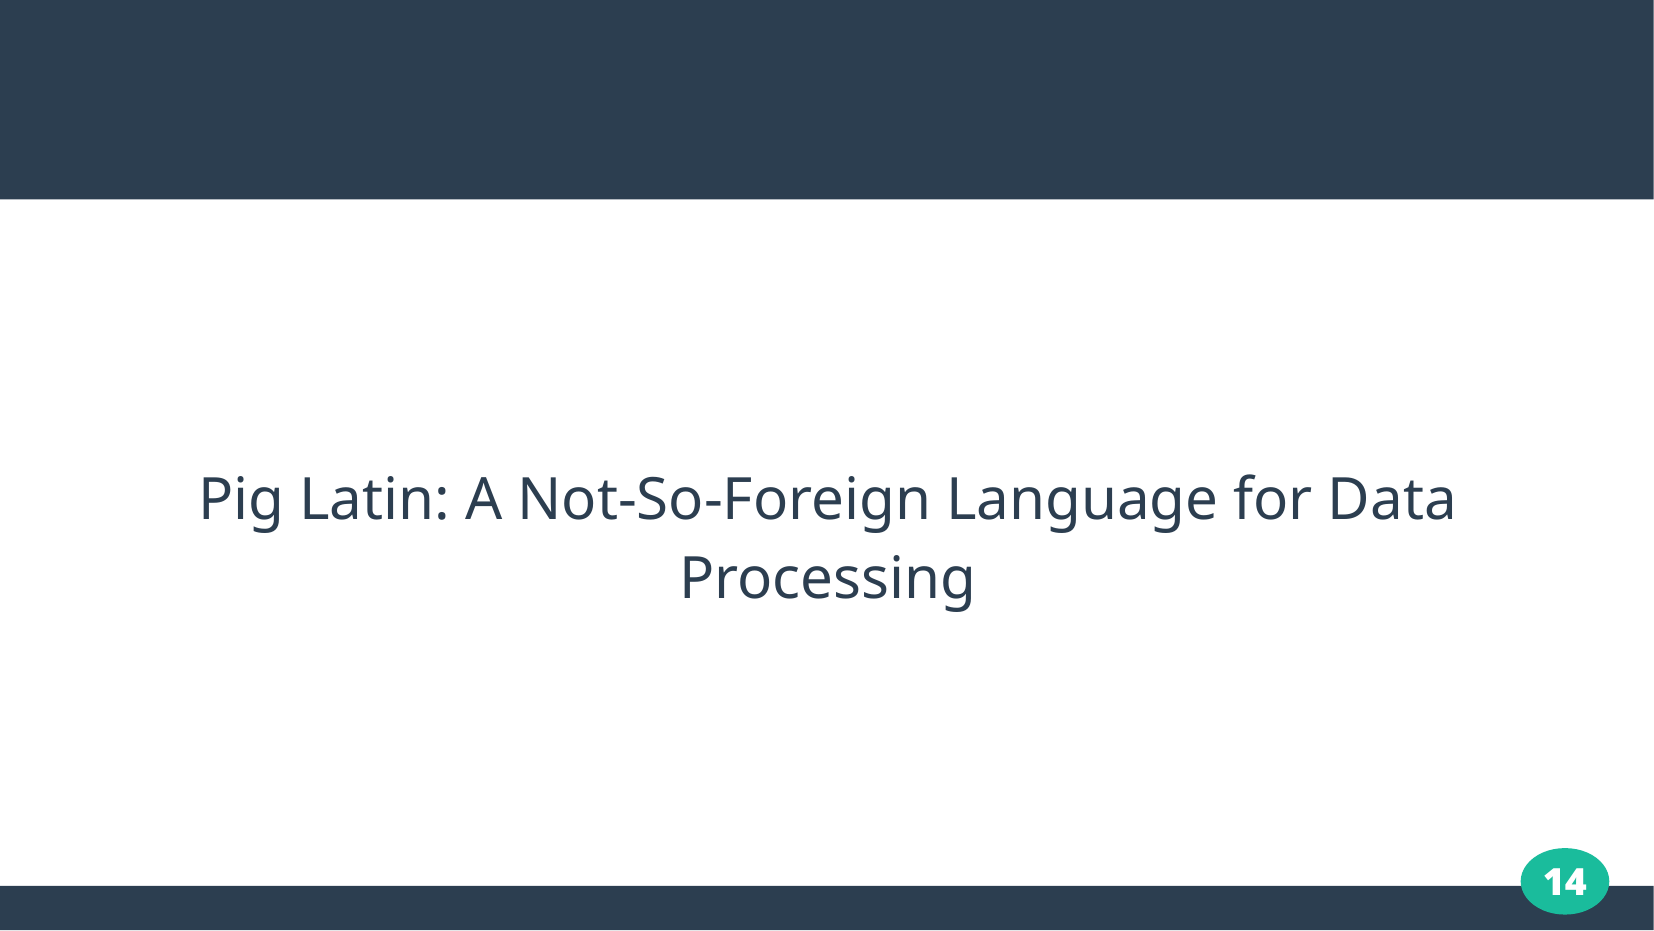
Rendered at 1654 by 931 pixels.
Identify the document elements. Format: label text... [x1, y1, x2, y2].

subtitle Pig Latin: A Not-So-Foreign Language for Data Processing [60, 263, 1596, 811]
